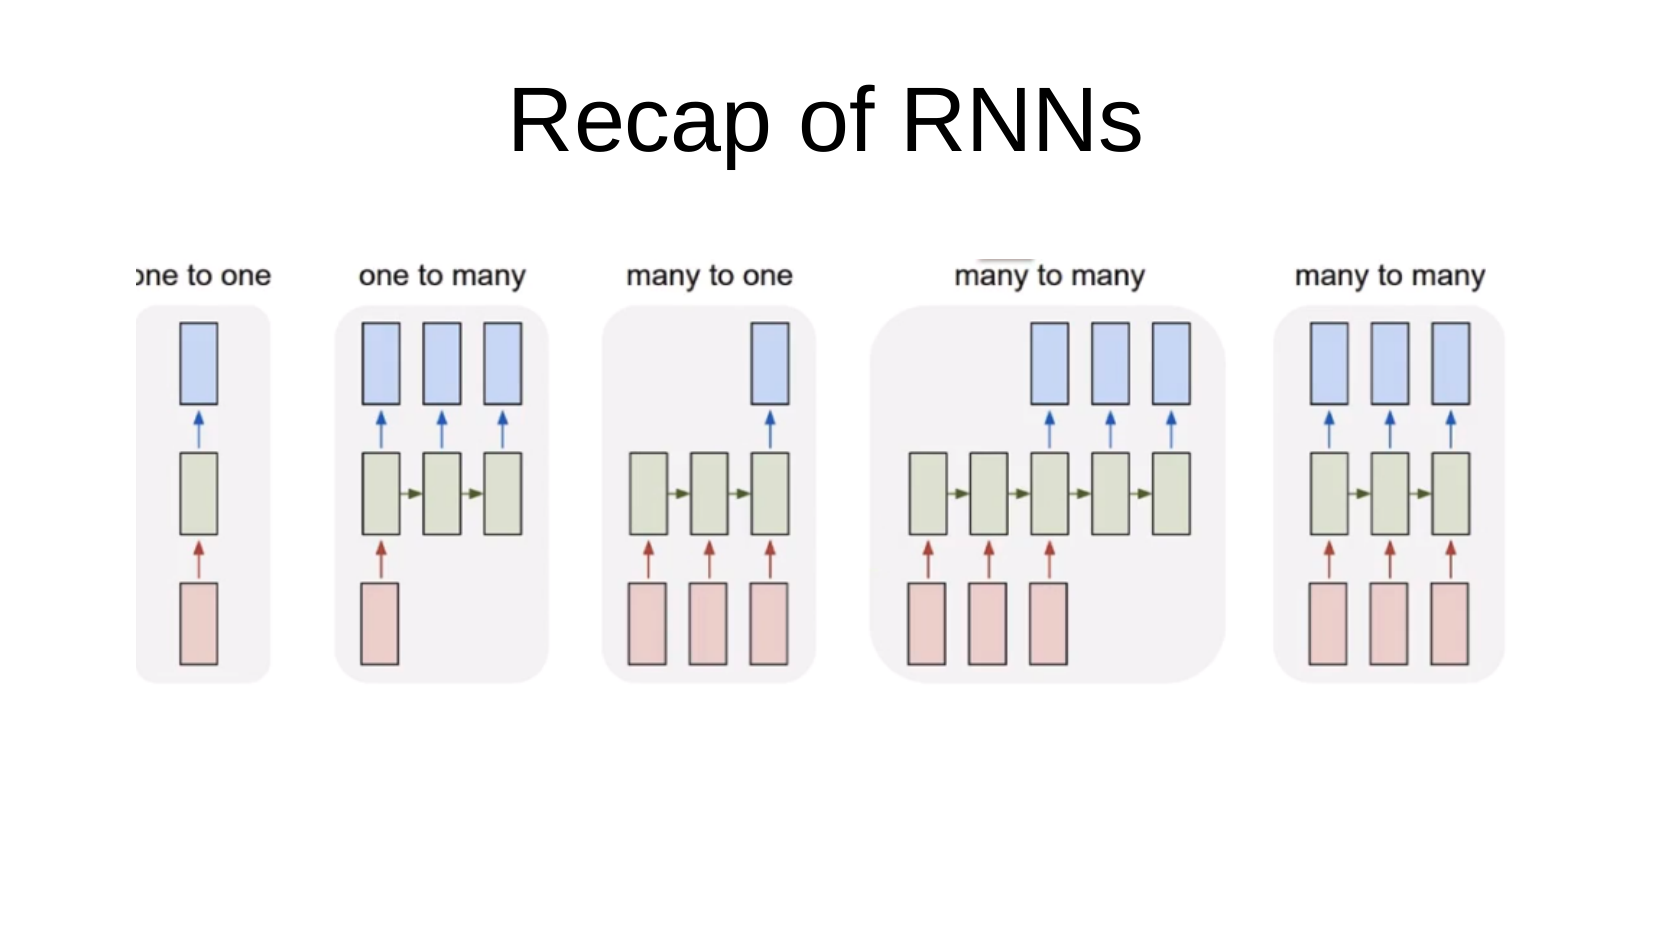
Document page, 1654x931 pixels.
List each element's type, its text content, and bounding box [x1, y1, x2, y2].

picture [136, 259, 1518, 697]
title Recap of RNNs [82, 37, 1571, 193]
